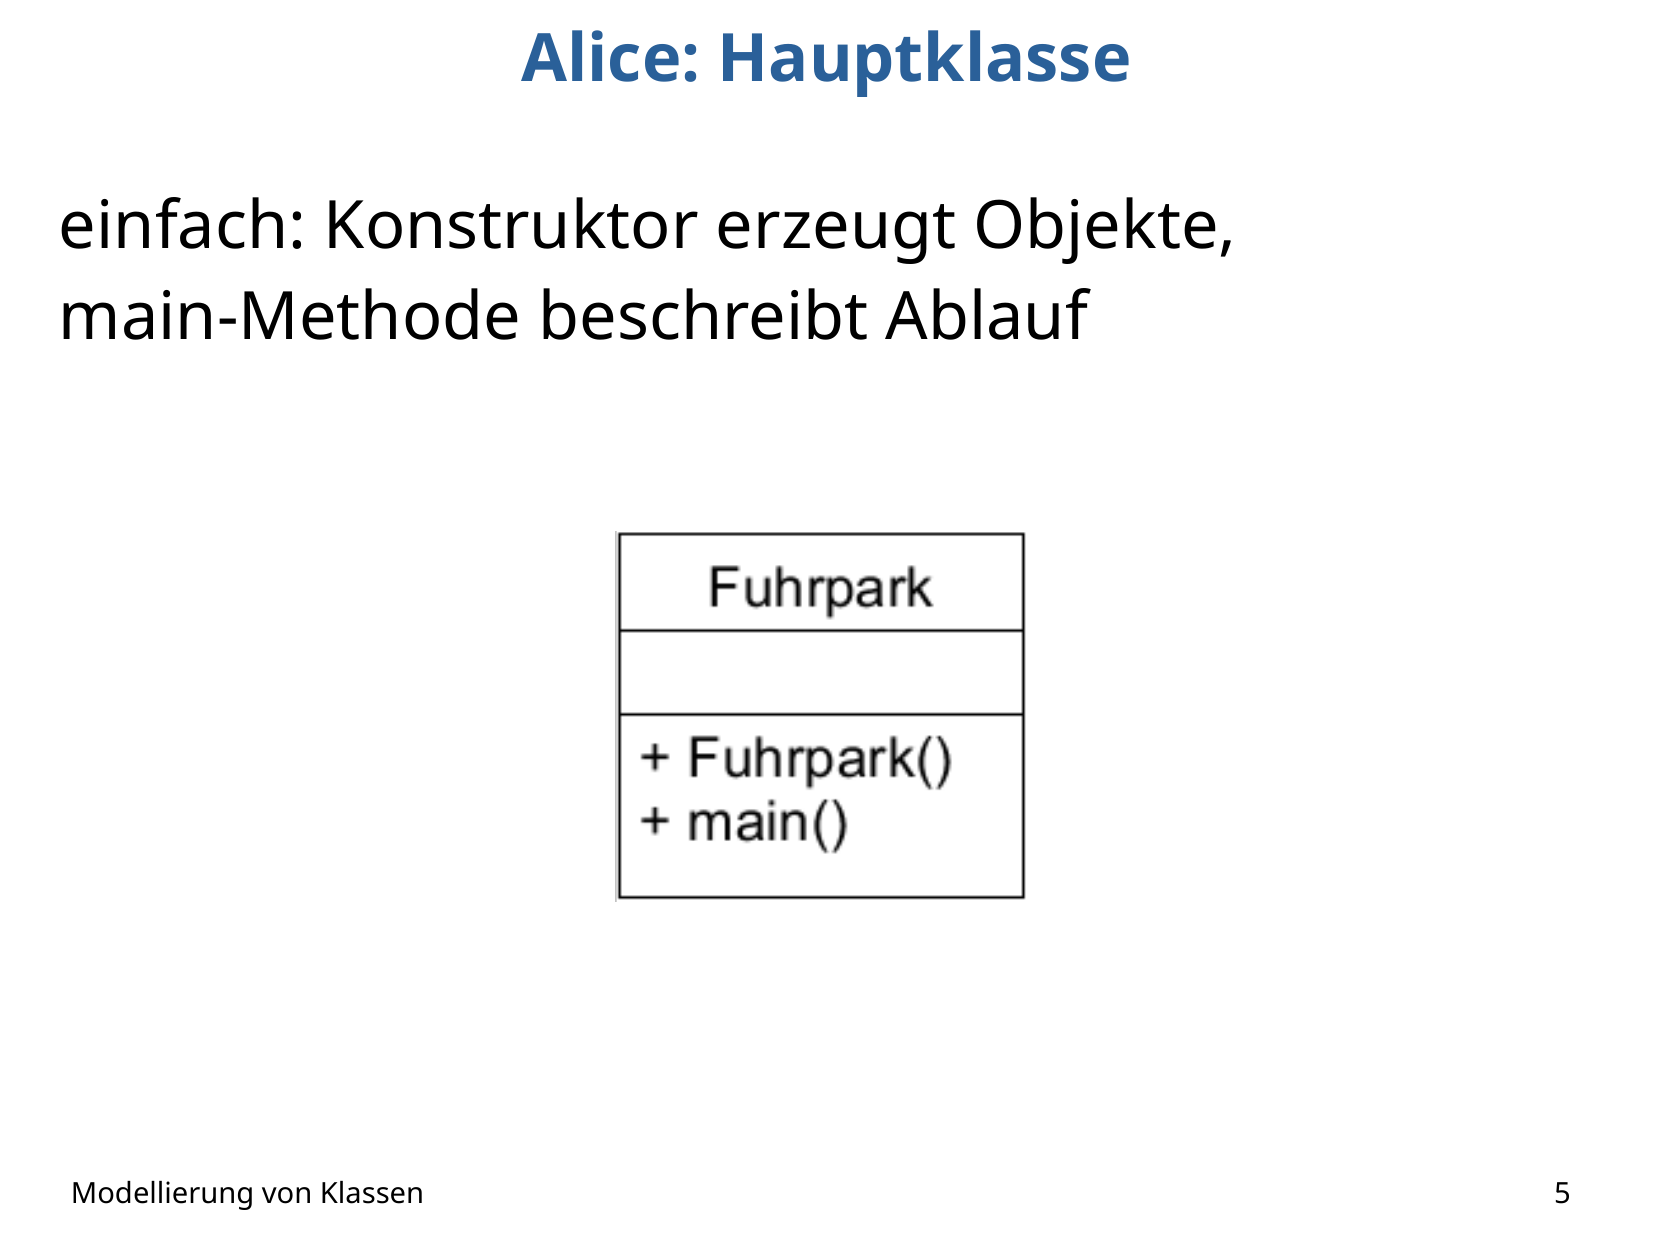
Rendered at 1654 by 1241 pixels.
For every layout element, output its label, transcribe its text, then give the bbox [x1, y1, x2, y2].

list einfach: Konstruktor erzeugt Objekte, main-Methode beschreibt Ablauf [59, 177, 1595, 390]
picture [614, 531, 1028, 902]
title Alice: Hauptklasse [0, 5, 1654, 107]
